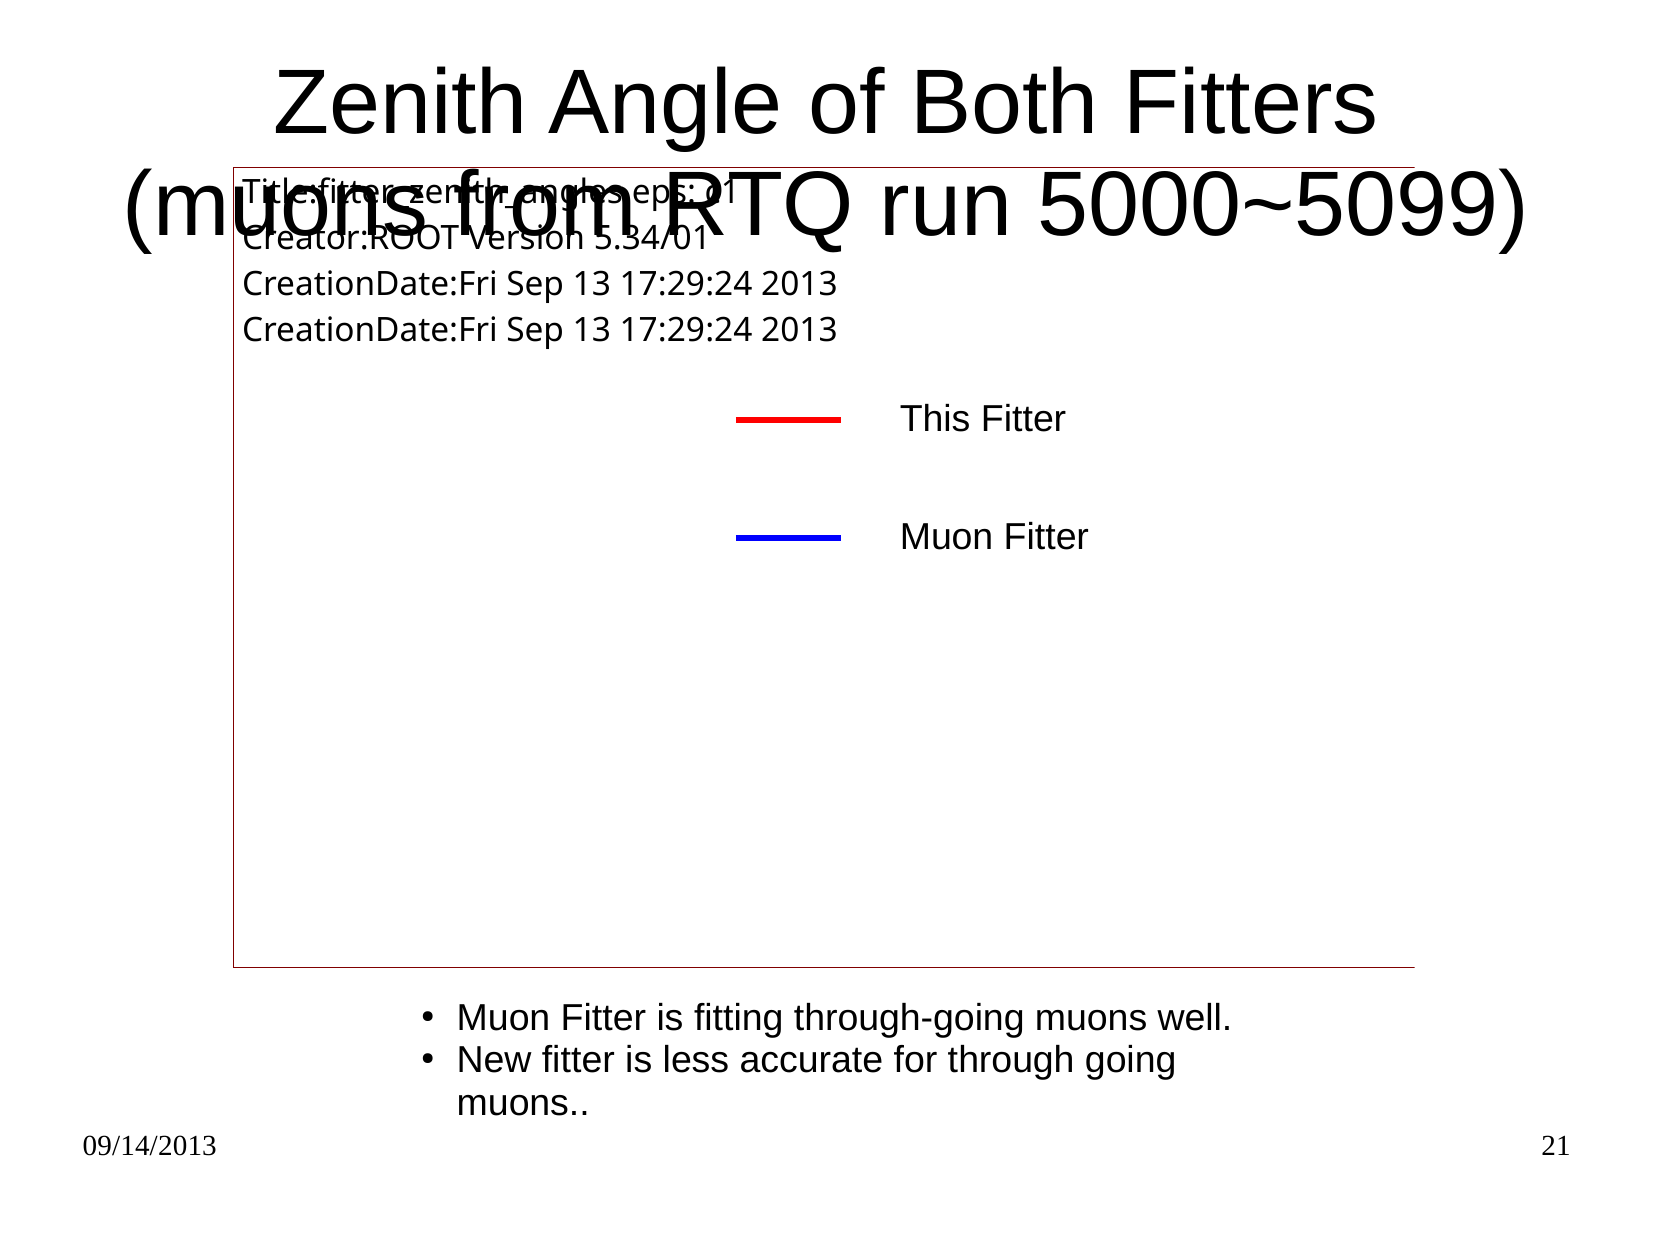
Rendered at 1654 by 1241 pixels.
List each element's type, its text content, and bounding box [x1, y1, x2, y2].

text_box This Fitter [885, 390, 1111, 447]
text_box Muon Fitter [885, 508, 1111, 565]
title Zenith Angle of Both Fitters (muons from RTQ run 5000~5099) [82, 49, 1571, 257]
picture [231, 257, 1415, 968]
text_box Muon Fitter is fitting through-going muons well. New fitter is less accurate for through going muons.. [406, 989, 1307, 1131]
